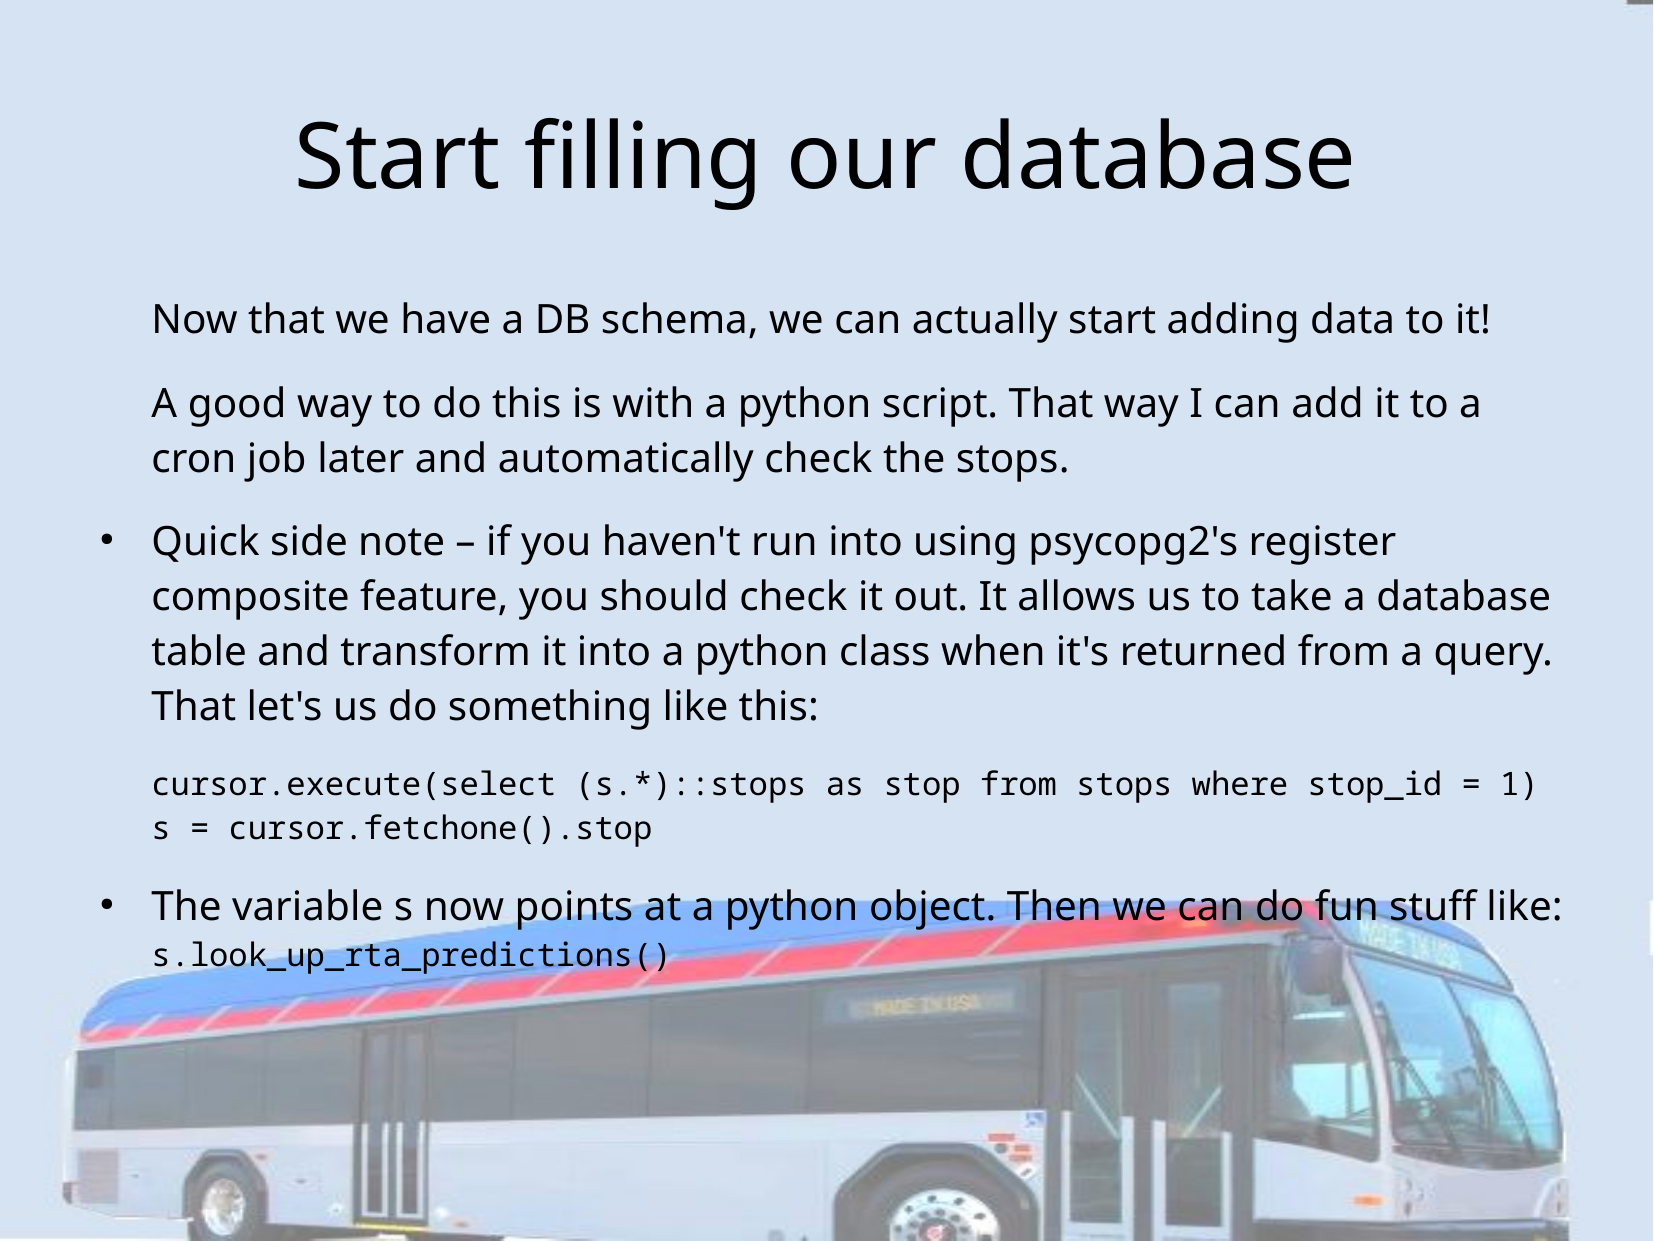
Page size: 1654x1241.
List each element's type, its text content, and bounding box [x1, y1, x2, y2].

list Now that we have a DB schema, we can actually start adding data to it! A good way to do this is with a python script. That way I can add it to a cron job later and automatically check the stops. Quick side note – if you haven't run into using psycopg2's register composite feature, you should check it out. It allows us to take a database table and transform it into a python class when it's returned from a query. That let's us do something like this: cursor.execute(select (s.*)::stops as stop from stops where stop_id = 1) s = cursor.fetchone().stop The variable s now points at a python object. Then we can do fun stuff like: s.look_up_rta_predictions() [82, 290, 1571, 1010]
picture [0, 0, 1654, 1241]
title Start filling our database [82, 49, 1571, 257]
